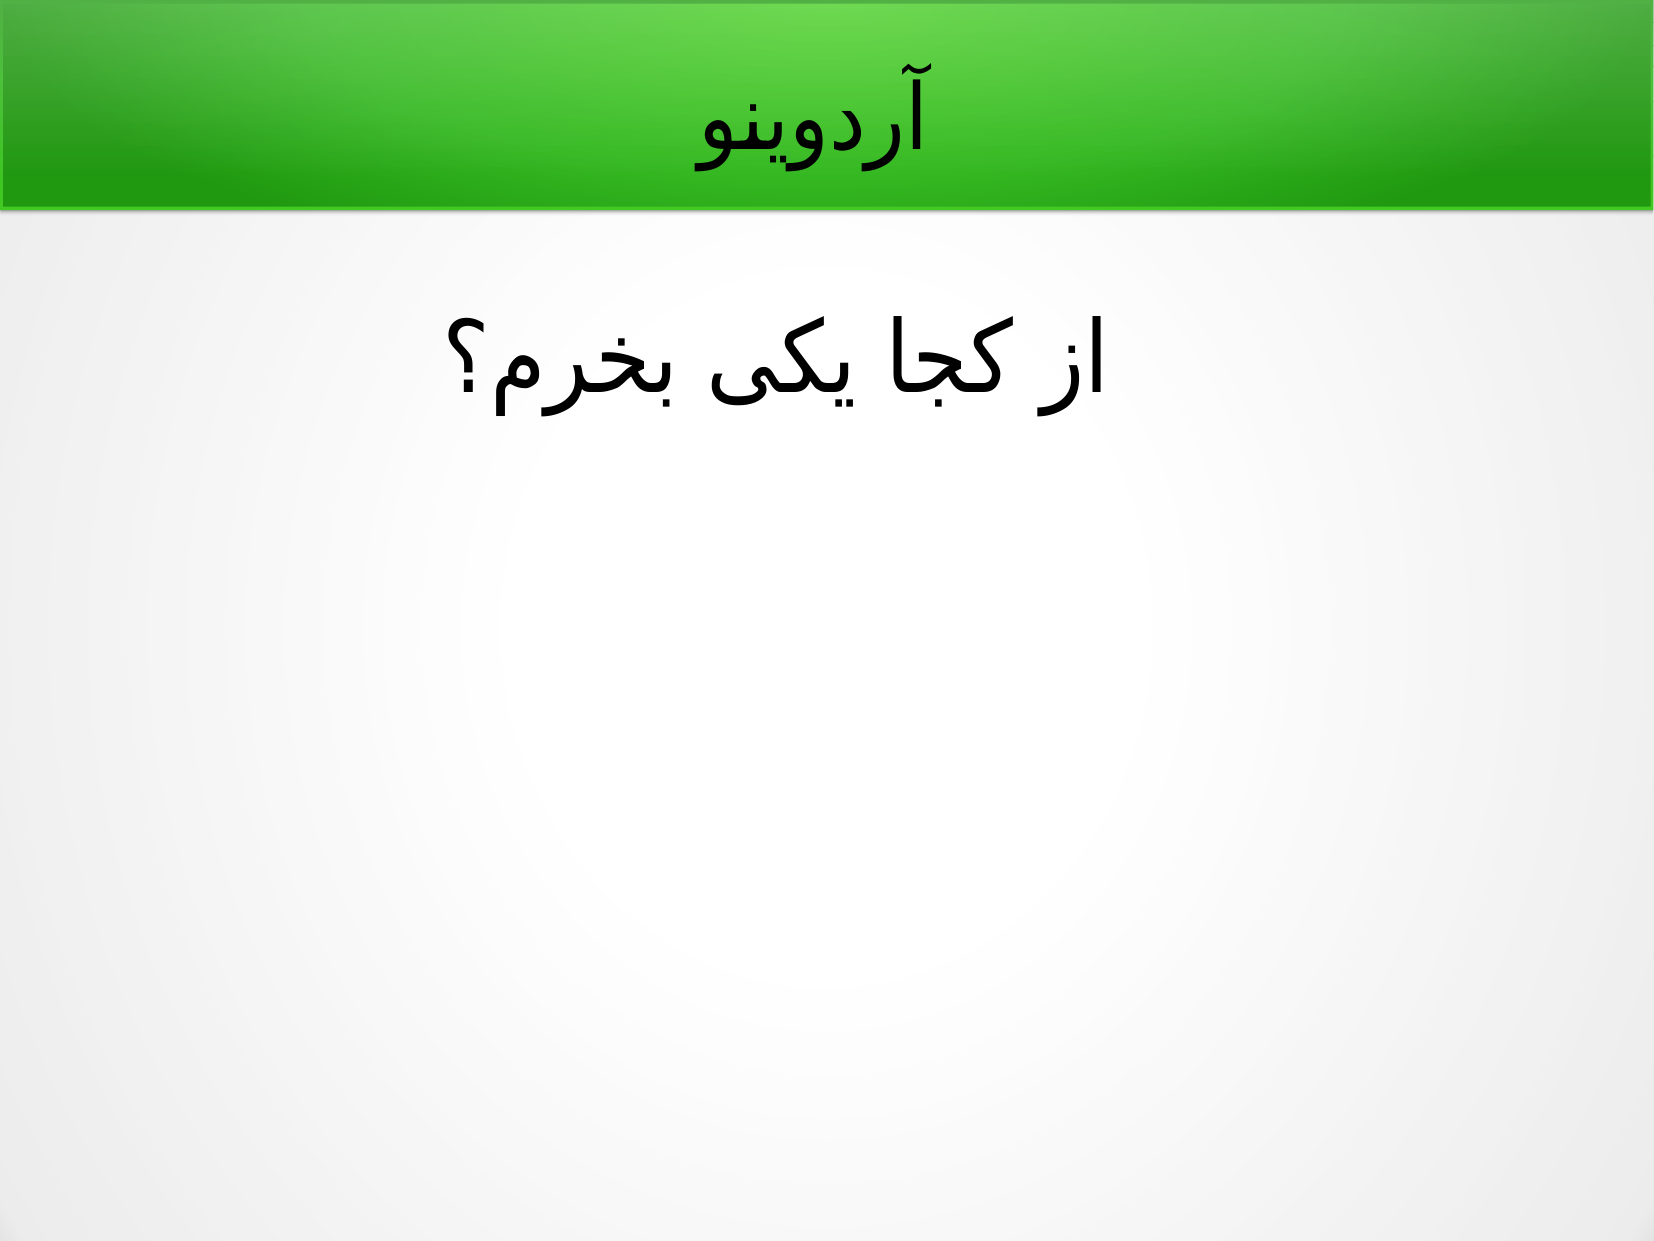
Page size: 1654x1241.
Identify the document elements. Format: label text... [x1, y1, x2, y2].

list از کجا یکی بخرم؟ [0, 300, 1486, 1020]
title آردوینو [82, 47, 1571, 189]
